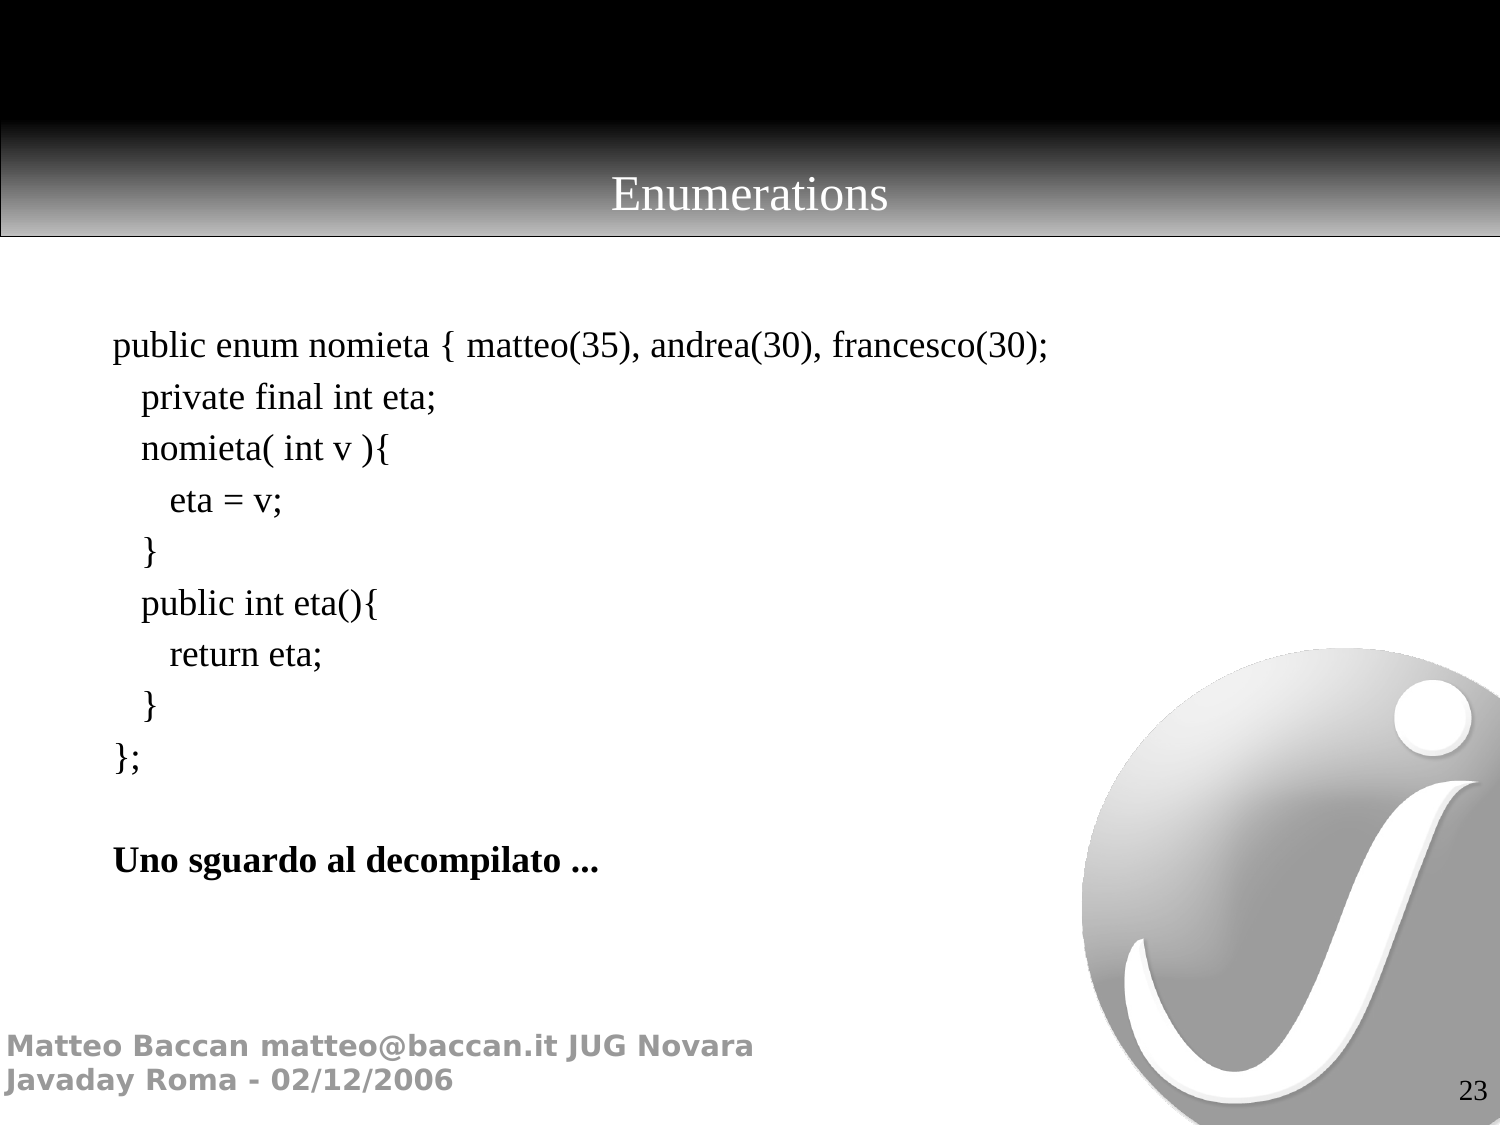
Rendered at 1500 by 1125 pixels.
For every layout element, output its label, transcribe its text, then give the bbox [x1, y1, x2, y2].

list public enum nomieta { matteo(35), andrea(30), francesco(30); private final int eta; nomieta( int v ){ eta = v; } public int eta(){ return eta; } }; Uno sguardo al decompilato ... [112, 324, 1388, 1009]
title Enumerations [112, 99, 1388, 288]
picture [1081, 648, 1500, 1125]
